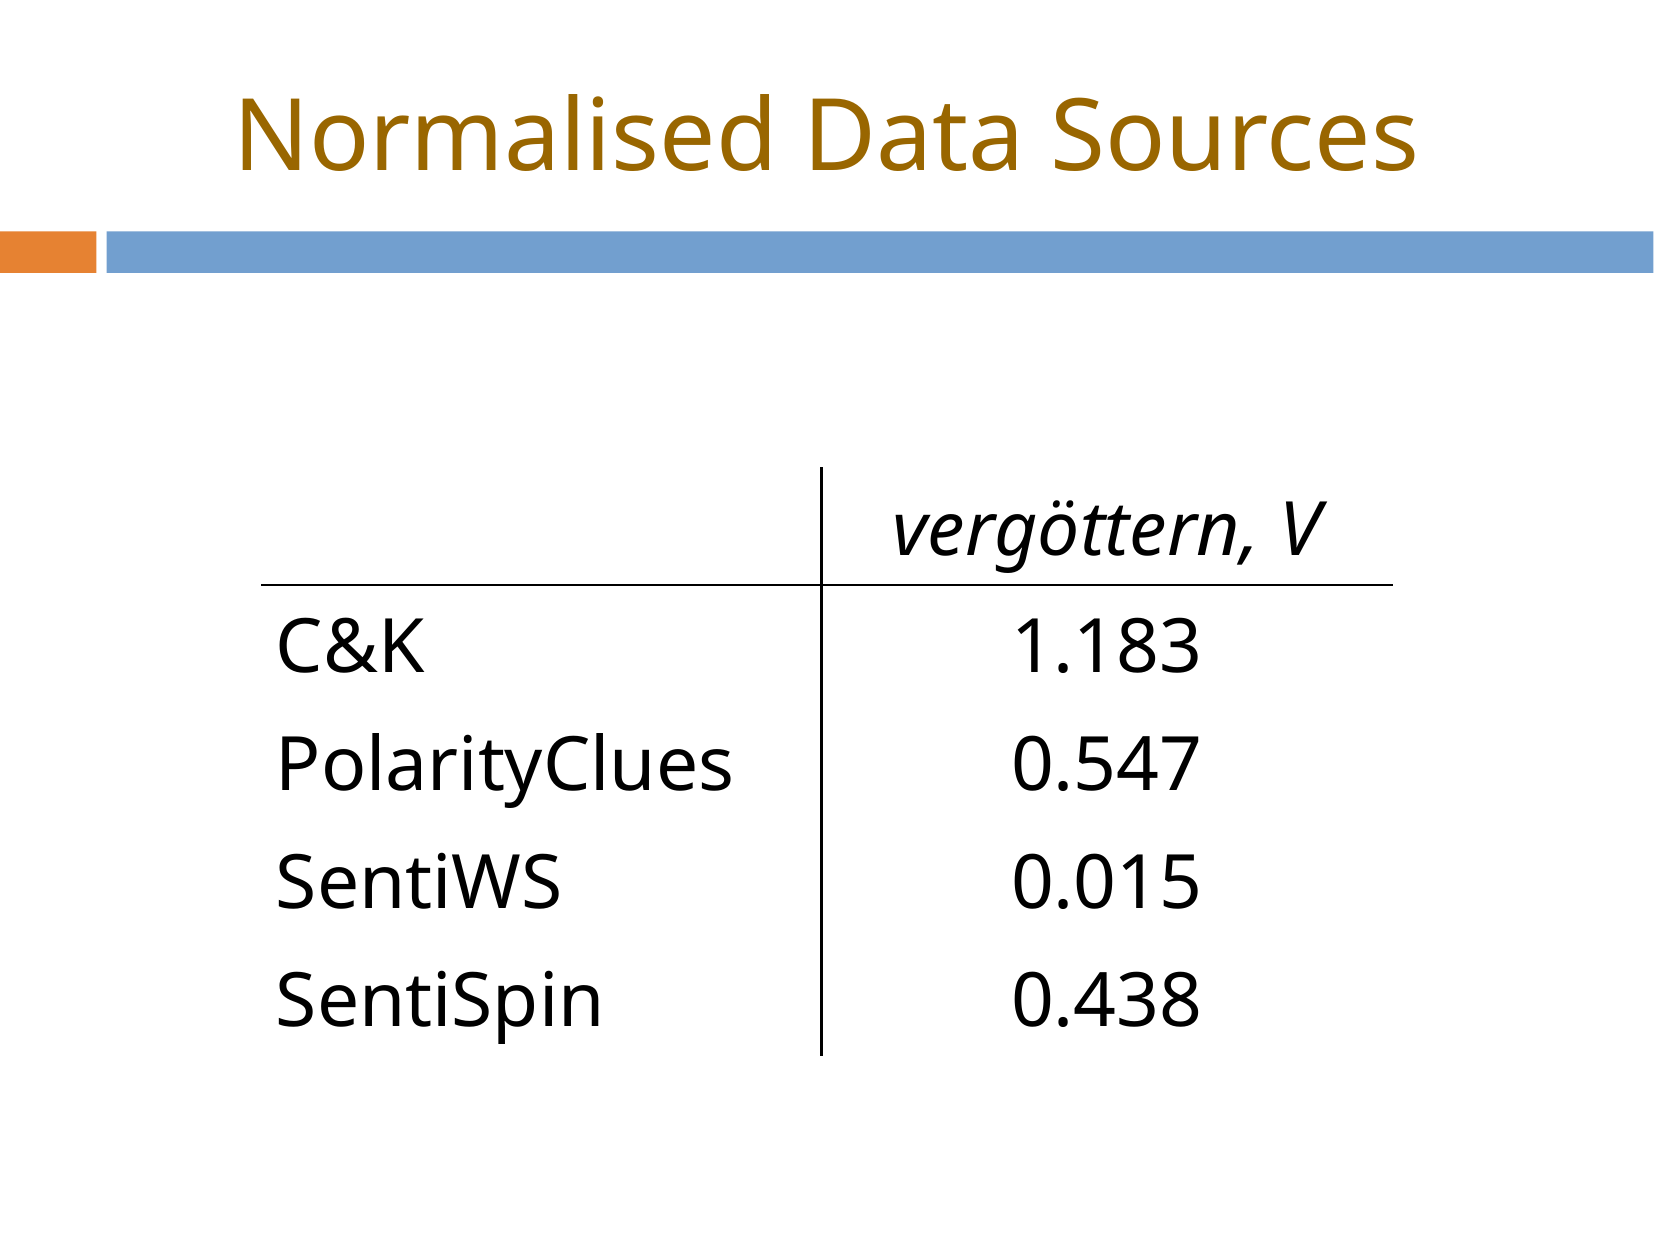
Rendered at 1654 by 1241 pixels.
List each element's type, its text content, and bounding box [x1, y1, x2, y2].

table_cell SentiWS [261, 820, 820, 938]
table_cell 0.547 [823, 703, 1393, 820]
table_header vergöttern, V [823, 467, 1393, 584]
table_cell C&K [261, 586, 820, 703]
table_cell 1.183 [823, 586, 1393, 703]
table_cell PolarityClues [261, 703, 820, 820]
table_header [261, 467, 820, 584]
table_cell 0.015 [823, 820, 1393, 938]
title Normalised Data Sources [0, 49, 1654, 213]
table_cell SentiSpin [261, 938, 820, 1056]
table_cell 0.438 [823, 938, 1393, 1056]
